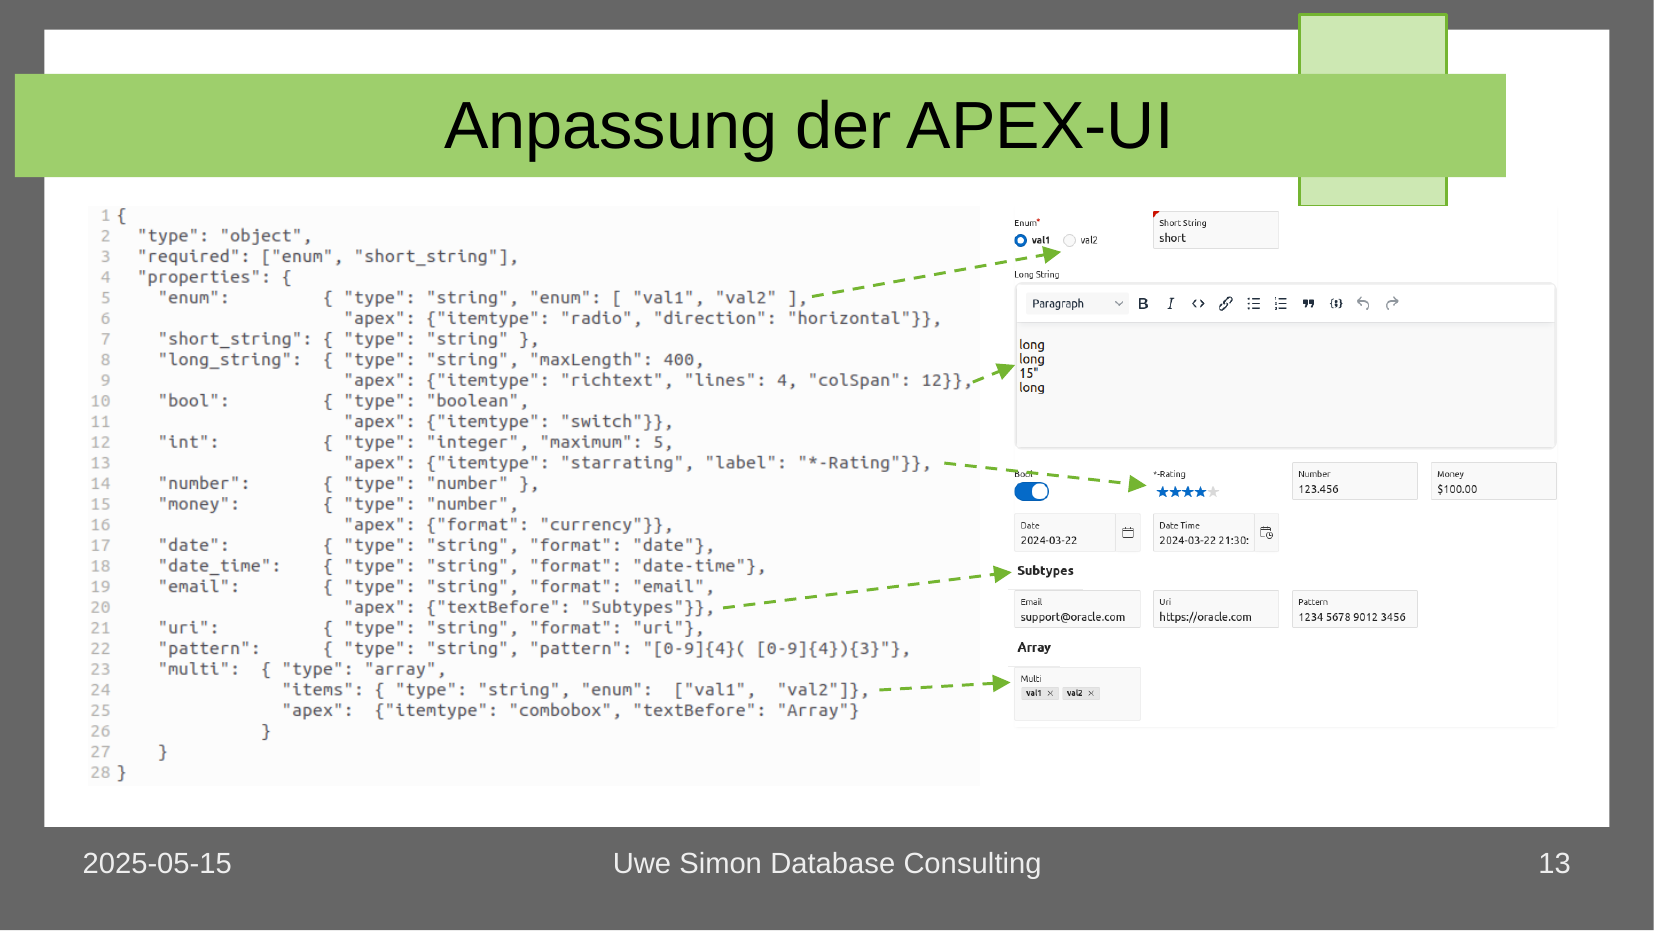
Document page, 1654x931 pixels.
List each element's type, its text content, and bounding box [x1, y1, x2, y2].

picture [1003, 206, 1566, 739]
picture [88, 206, 980, 786]
title Anpassung der APEX-UI [88, 73, 1506, 178]
